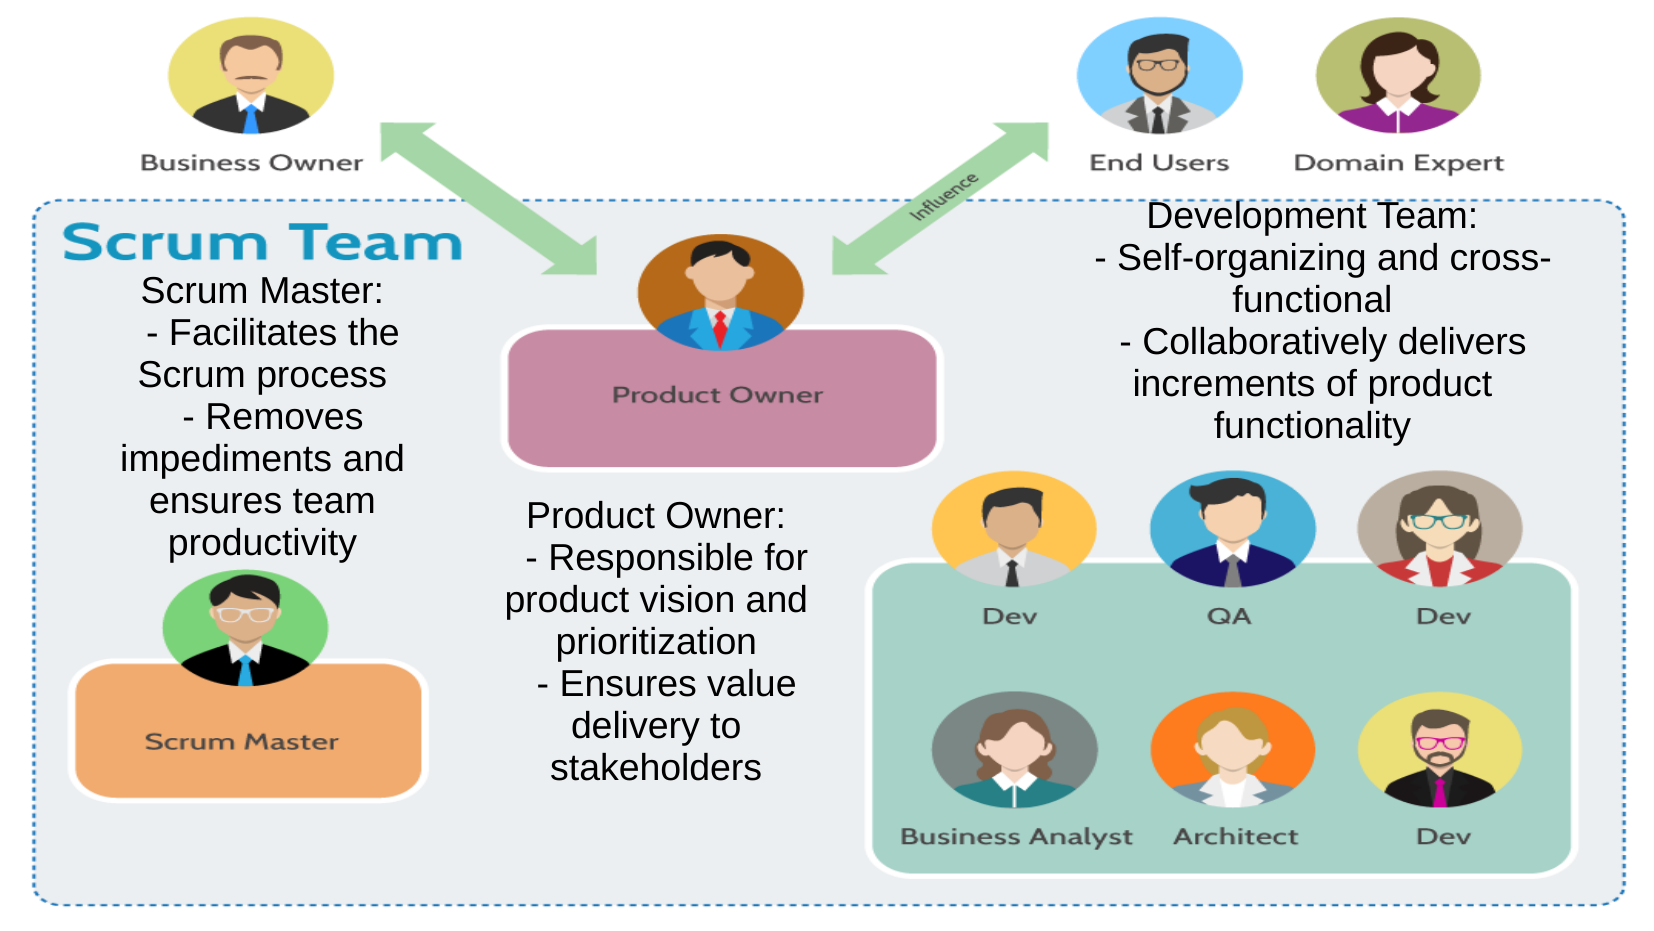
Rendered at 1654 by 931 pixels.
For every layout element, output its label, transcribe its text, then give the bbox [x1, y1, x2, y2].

text_box Scrum Master: - Facilitates the Scrum process - Removes impediments and ensures team productivity [75, 262, 451, 572]
text_box Product Owner: - Responsible for product vision and prioritization - Ensures value delivery to stakeholders [487, 487, 826, 797]
text_box Development Team: - Self-organizing and cross-functional - Collaboratively delivers increments of product functionality [1050, 187, 1576, 455]
picture [0, 0, 1654, 931]
